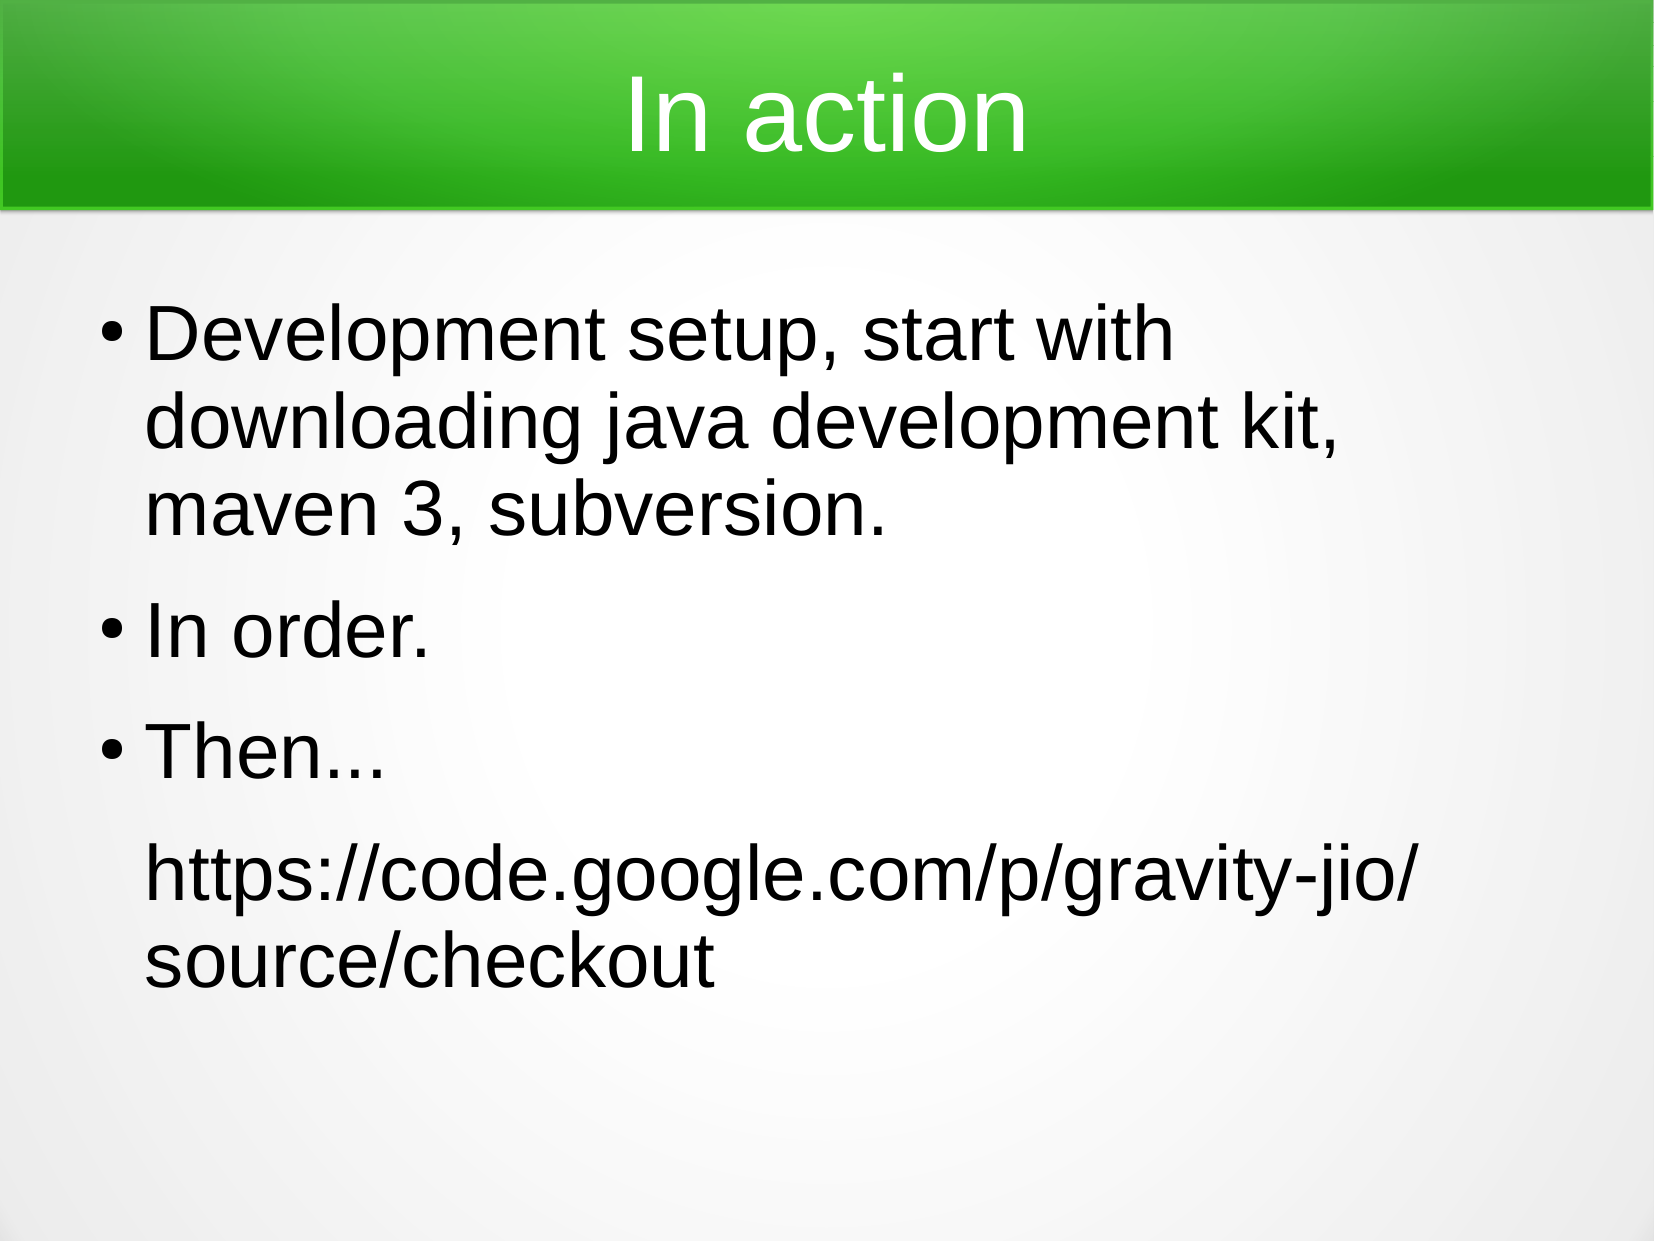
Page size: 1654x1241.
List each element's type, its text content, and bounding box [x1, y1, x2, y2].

title In action [82, 49, 1571, 179]
list Development setup, start with downloading java development kit, maven 3, subversion. In order. Then... https://code.google.com/p/gravity-jio/source/checkout [82, 290, 1538, 1010]
